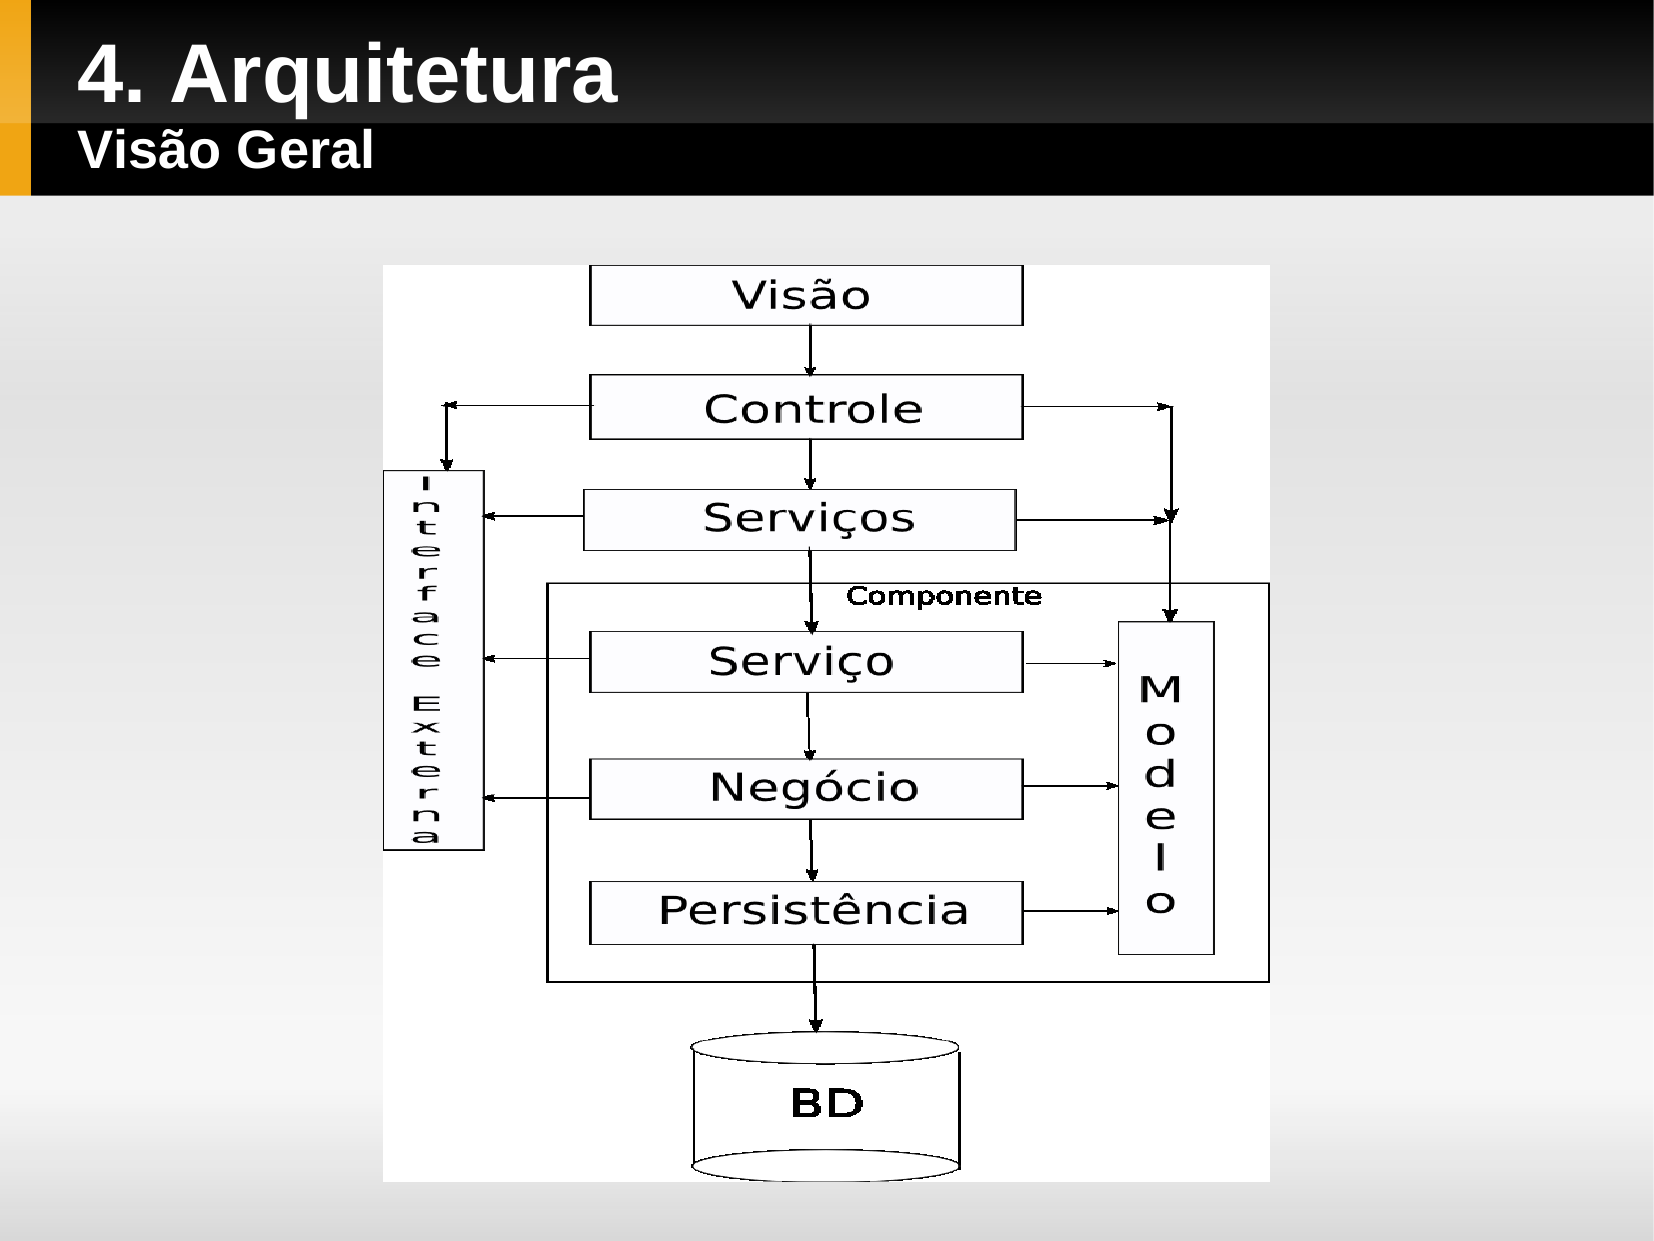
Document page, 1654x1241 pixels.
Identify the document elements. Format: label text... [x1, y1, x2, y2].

picture [0, 0, 1654, 1241]
title 4. Arquitetura Visão Geral [77, 0, 1566, 208]
